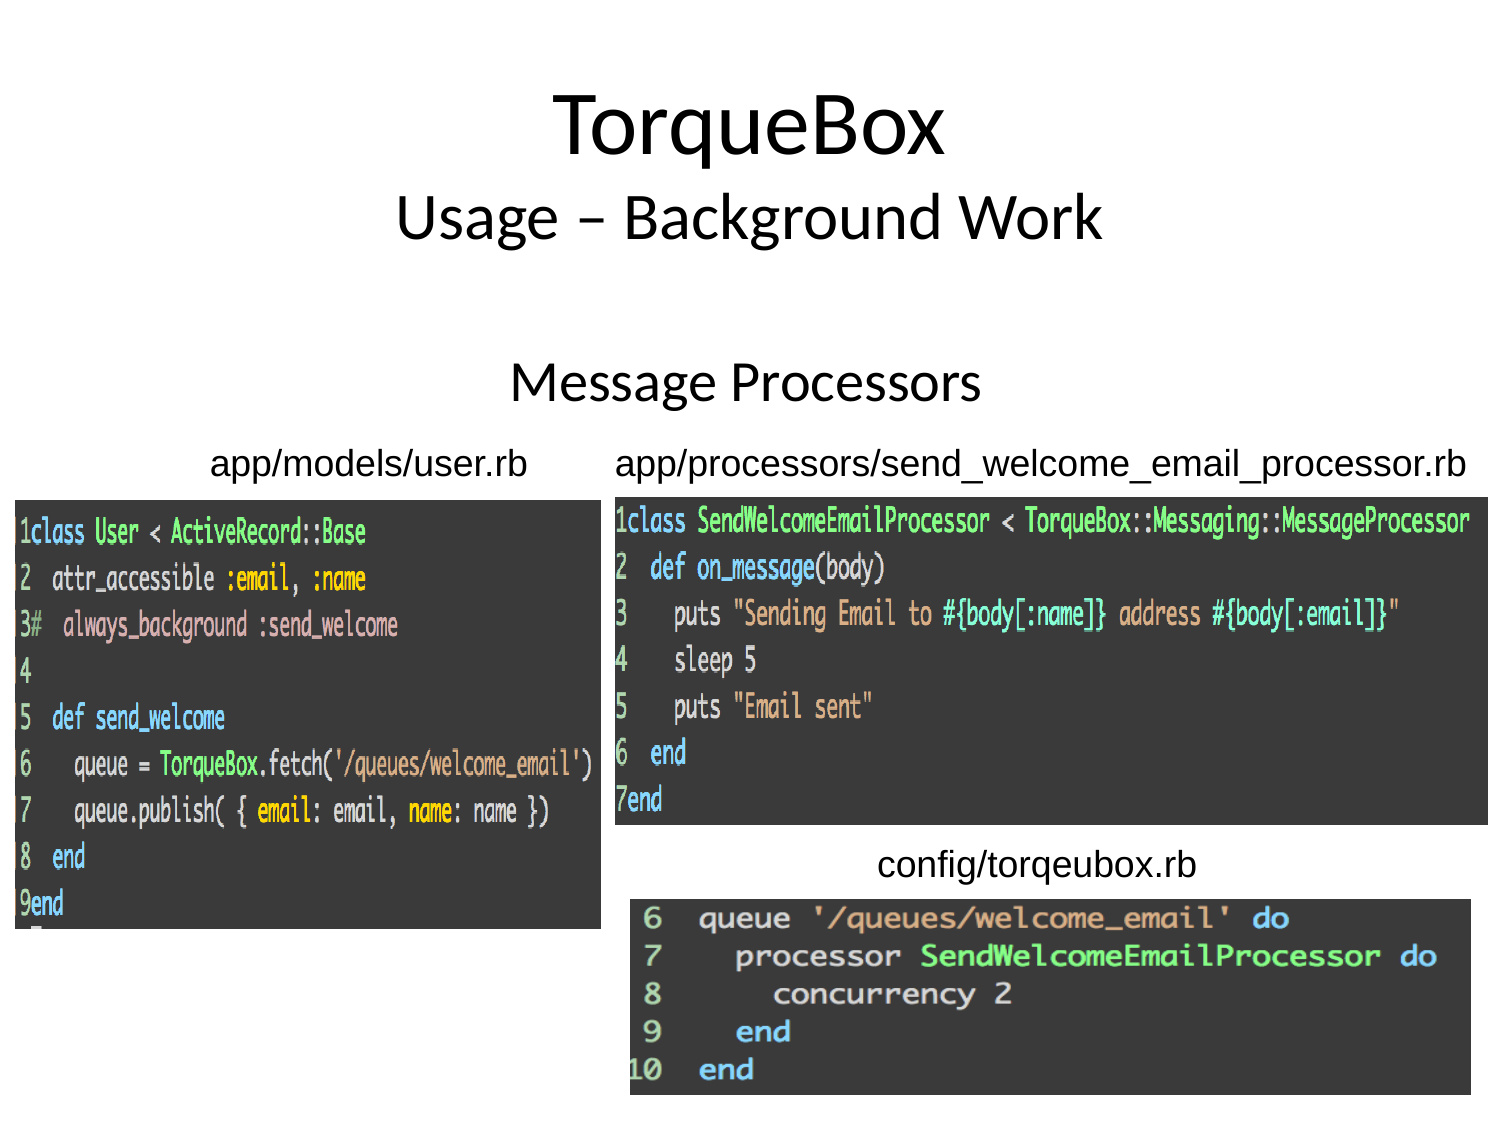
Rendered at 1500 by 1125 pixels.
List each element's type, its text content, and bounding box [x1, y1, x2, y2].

text_box Message Processors [494, 335, 998, 421]
text_box app/models/user.rb [195, 435, 571, 492]
picture [15, 500, 601, 929]
text_box app/processors/send_welcome_email_processor.rb [600, 435, 1500, 492]
title TorqueBox Usage – Background Work [75, 45, 1425, 271]
text_box config/torqeubox.rb [862, 836, 1238, 894]
picture [630, 899, 1471, 1096]
picture [615, 497, 1488, 825]
